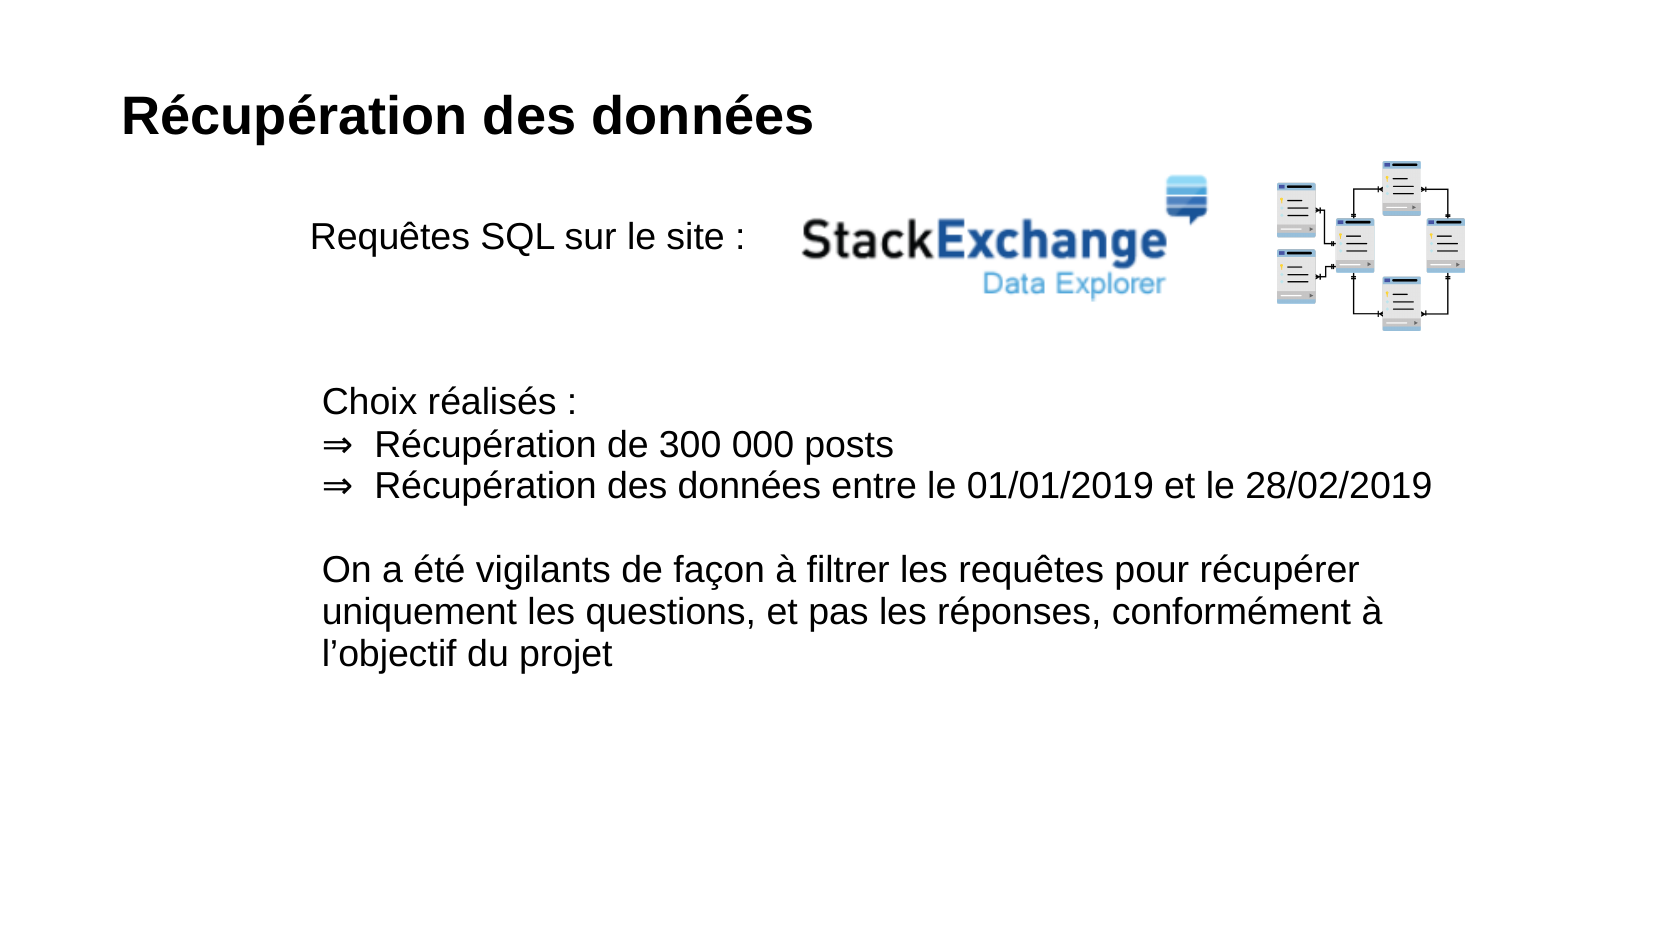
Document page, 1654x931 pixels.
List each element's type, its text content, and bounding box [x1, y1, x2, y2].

picture [794, 165, 1217, 312]
text_box Choix réalisés : ⇒ Récupération de 300 000 posts ⇒ Récupération des données entre le 01/01/2019 et le 28/02/2019 On a été vigilants de façon à filtrer les requêtes pour récupérer uniquement les questions, et pas les réponses, conformément à l’objectif du projet [307, 373, 1524, 725]
text_box Requêtes SQL sur le site : [295, 208, 851, 308]
picture [1277, 161, 1465, 331]
text_box Récupération des données [106, 78, 831, 154]
